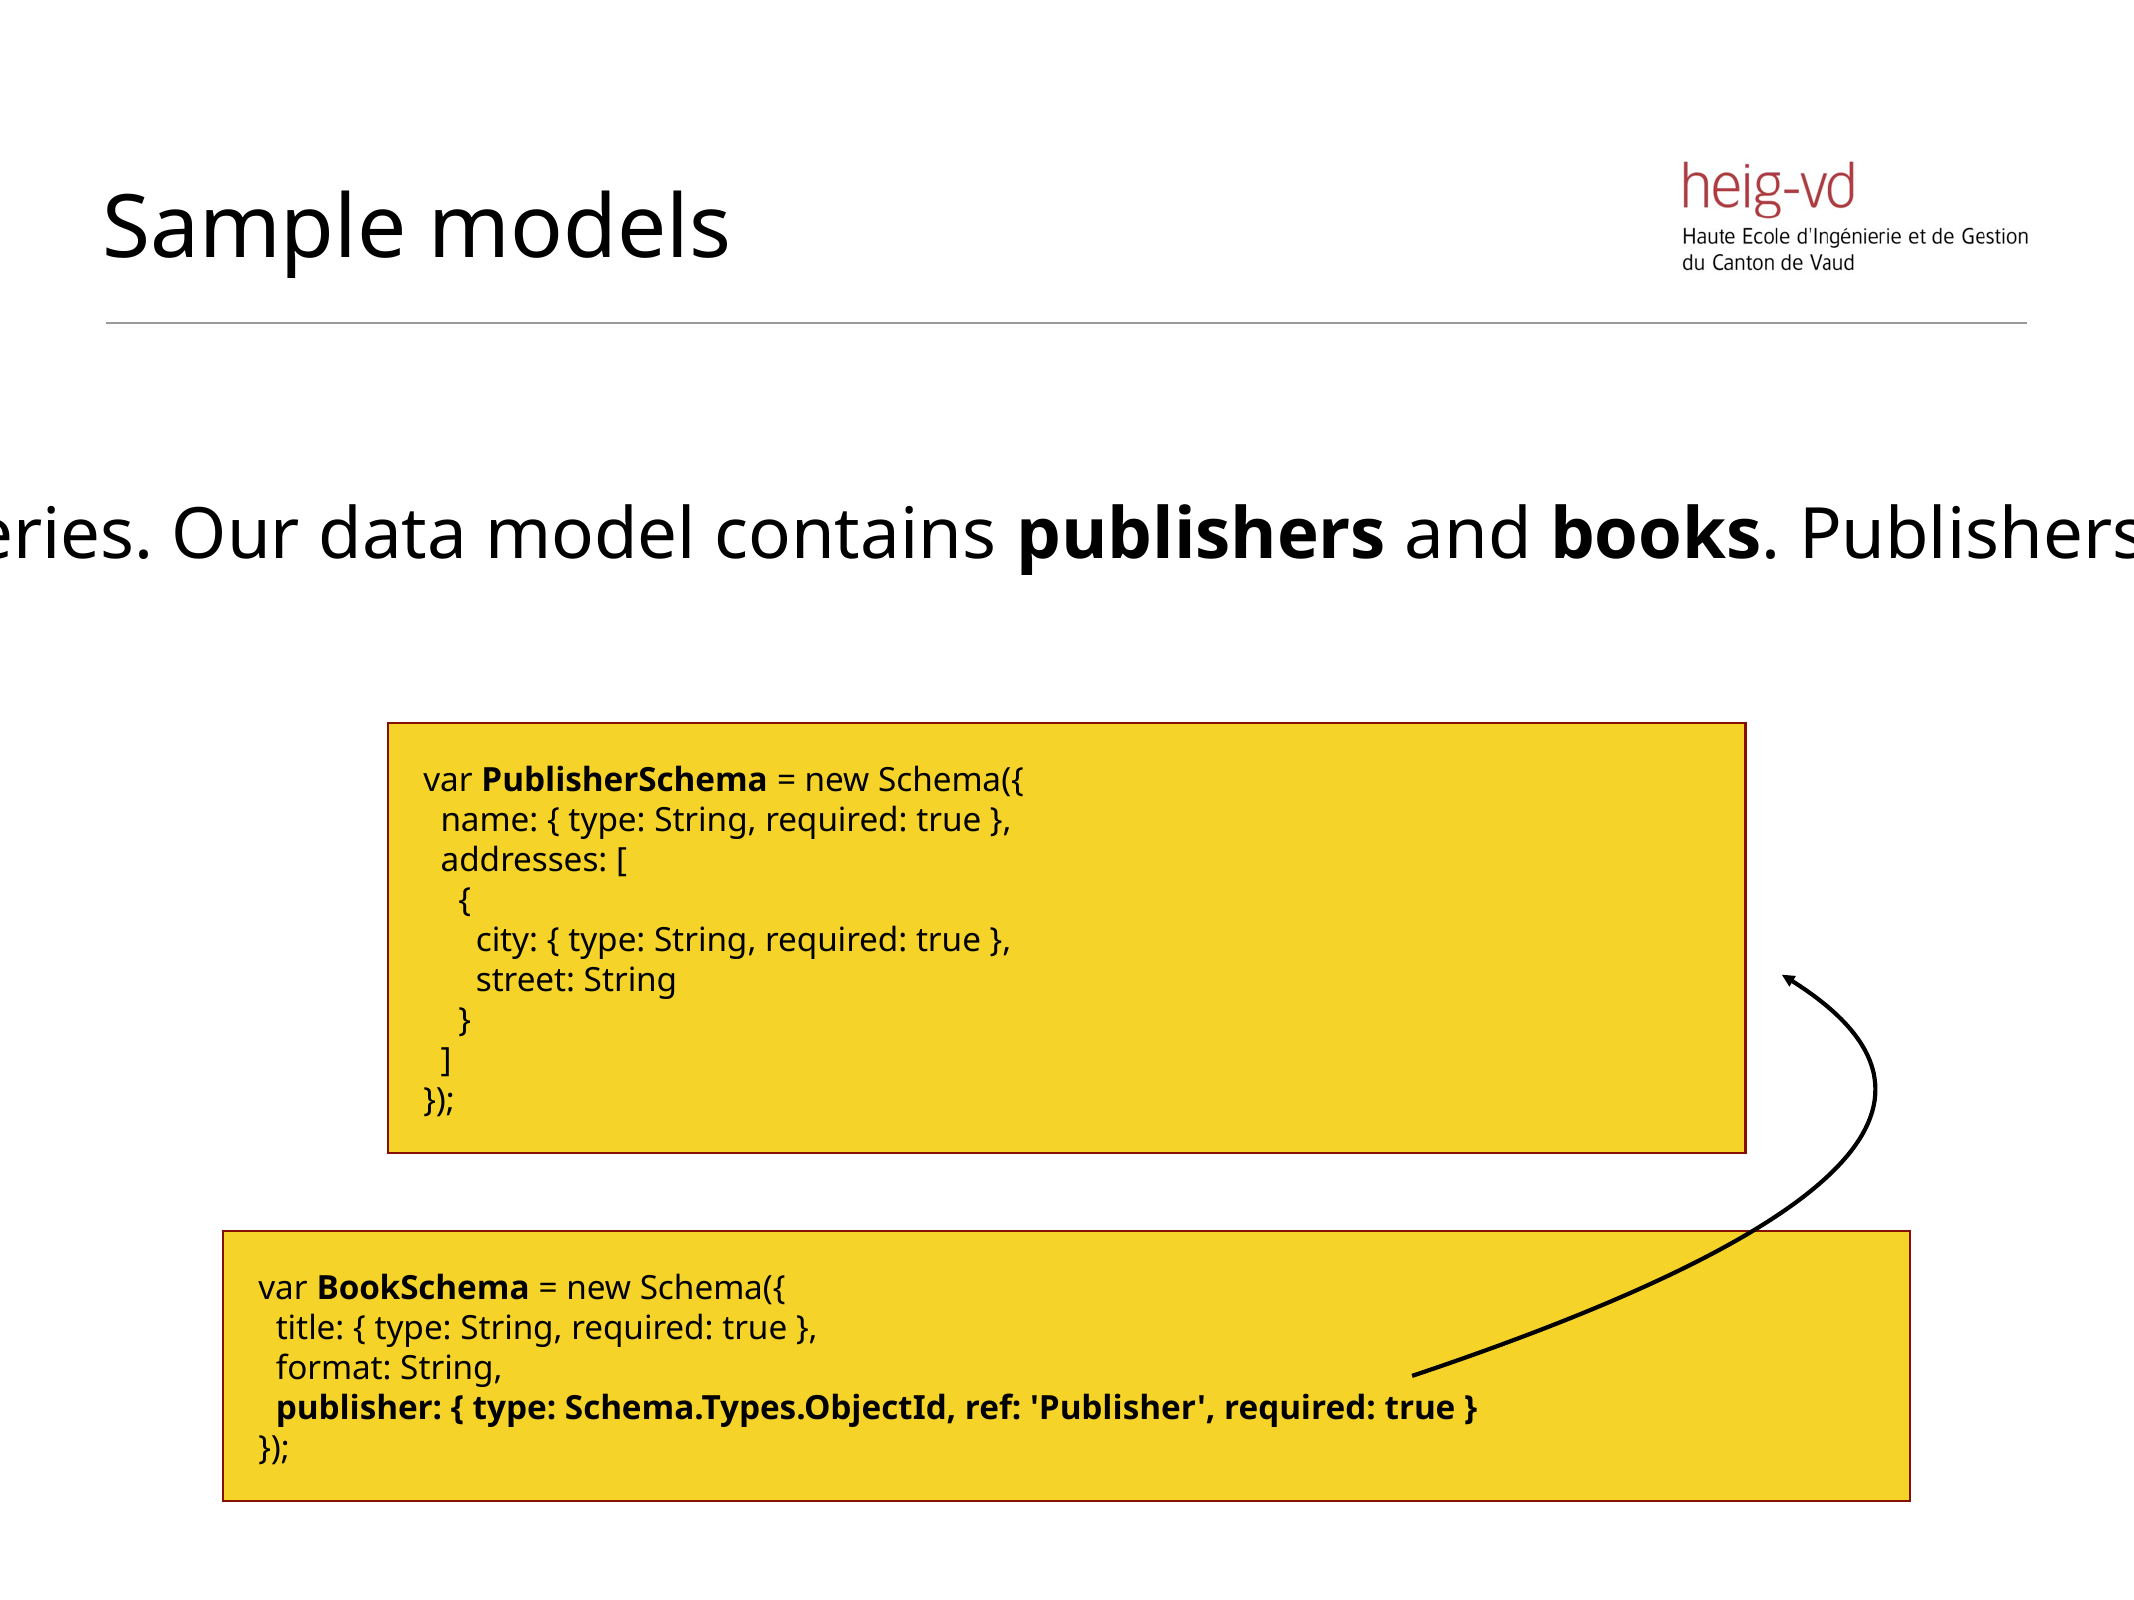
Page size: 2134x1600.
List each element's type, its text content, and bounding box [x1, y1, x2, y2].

title Sample models [93, 54, 2040, 284]
text_box Let's look at more advanced Mongoose queries. Our data model contains publishers and books. Publishers have a one-to-many relationship to books. [0, 479, 2134, 582]
text_box var BookSchema = new Schema({ title: { type: String, required: true }, format: String, publisher: { type: Schema.Types.ObjectId, ref: 'Publisher', required: true } }); [222, 1230, 1911, 1502]
text_box var PublisherSchema = new Schema({ name: { type: String, required: true }, addresses: [ { city: { type: String, required: true }, street: String } ] }); [387, 722, 1746, 1153]
